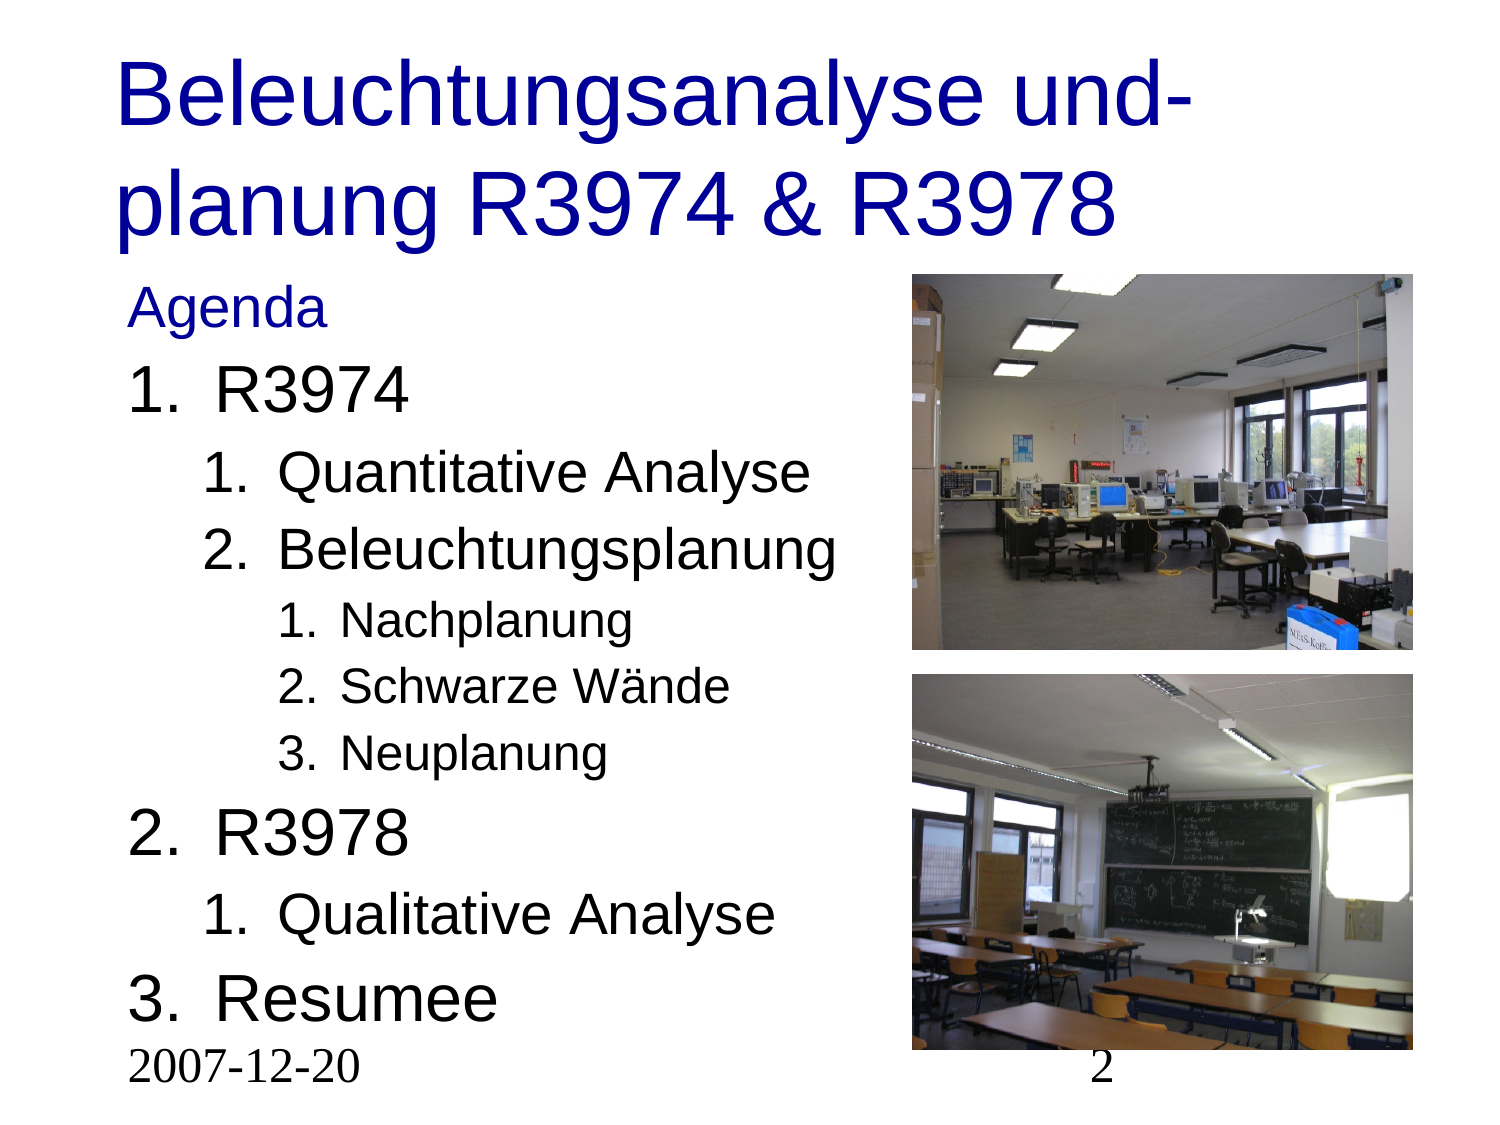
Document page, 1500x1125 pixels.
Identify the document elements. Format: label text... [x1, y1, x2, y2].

list Agenda R3974 Quantitative Analyse Beleuchtungsplanung Nachplanung Schwarze Wände Neuplanung R3978 Qualitative Analyse Resumee [112, 274, 1213, 1051]
title Beleuchtungsanalyse und- planung R3974 & R3978 [99, 26, 1375, 262]
picture [912, 674, 1413, 1051]
picture [912, 274, 1413, 651]
